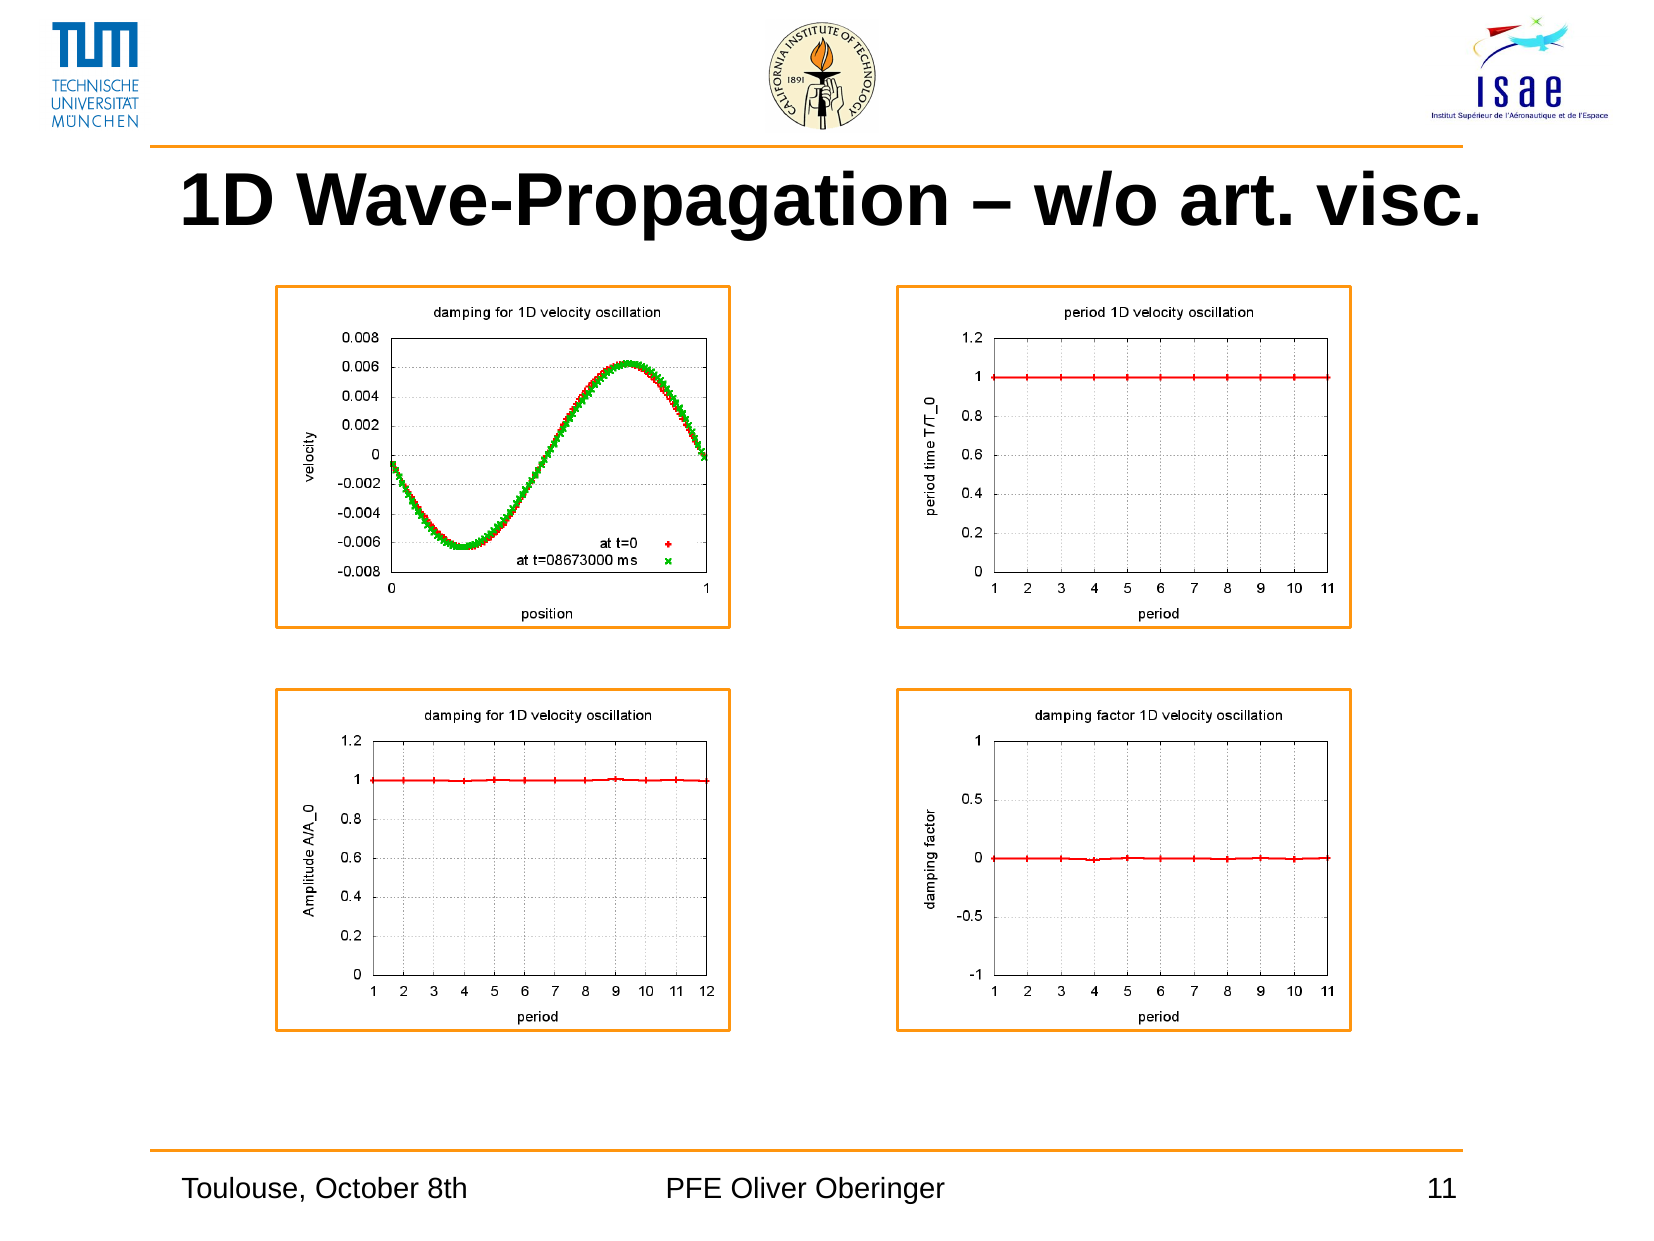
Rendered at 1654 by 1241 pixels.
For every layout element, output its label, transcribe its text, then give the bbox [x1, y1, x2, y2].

picture [39, 19, 151, 131]
picture [278, 691, 729, 1029]
text_box 11 [1412, 1165, 1490, 1241]
text_box 1D Wave-Propagation – w/o art. visc. [164, 150, 1500, 249]
text_box PFE Oliver Oberinger [650, 1165, 1029, 1241]
picture [765, 19, 879, 133]
text_box Toulouse, October 8th [166, 1165, 544, 1241]
picture [899, 691, 1350, 1029]
picture [899, 288, 1350, 626]
picture [278, 288, 729, 626]
picture [1425, 7, 1613, 125]
